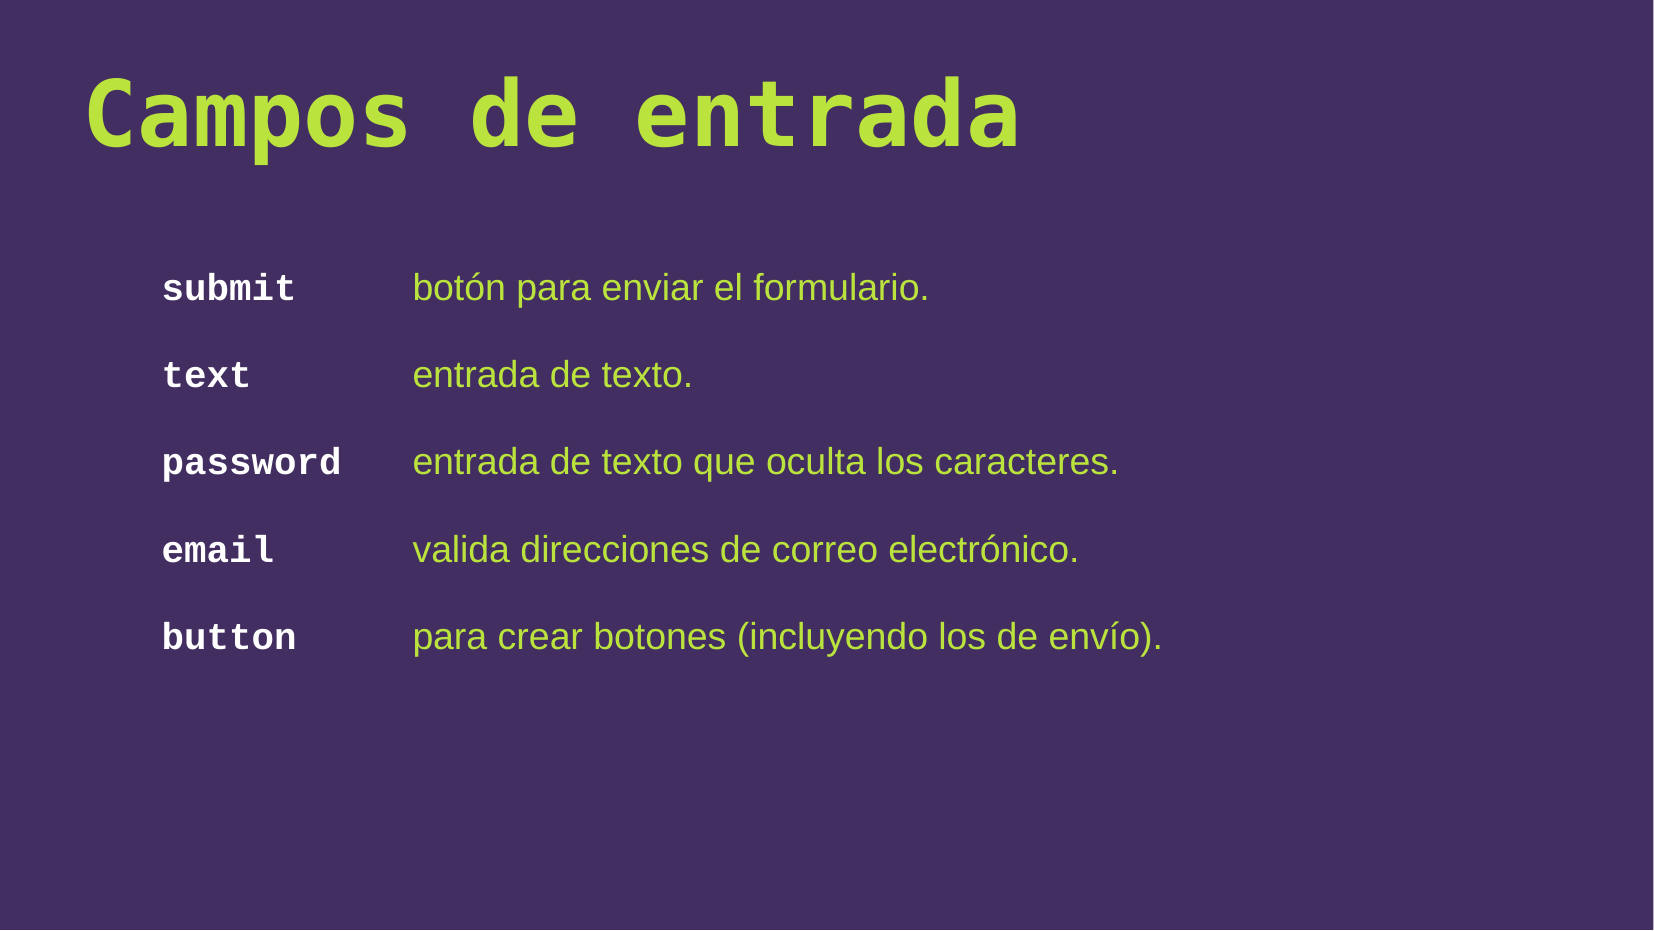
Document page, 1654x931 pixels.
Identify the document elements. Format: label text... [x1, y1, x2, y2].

list submit botón para enviar el formulario. text entrada de texto. password entrada de texto que oculta los caracteres. email valida direcciones de correo electrónico. button para crear botones (incluyendo los de envío). [117, 266, 1482, 837]
title Campos de entrada [82, 37, 1571, 193]
